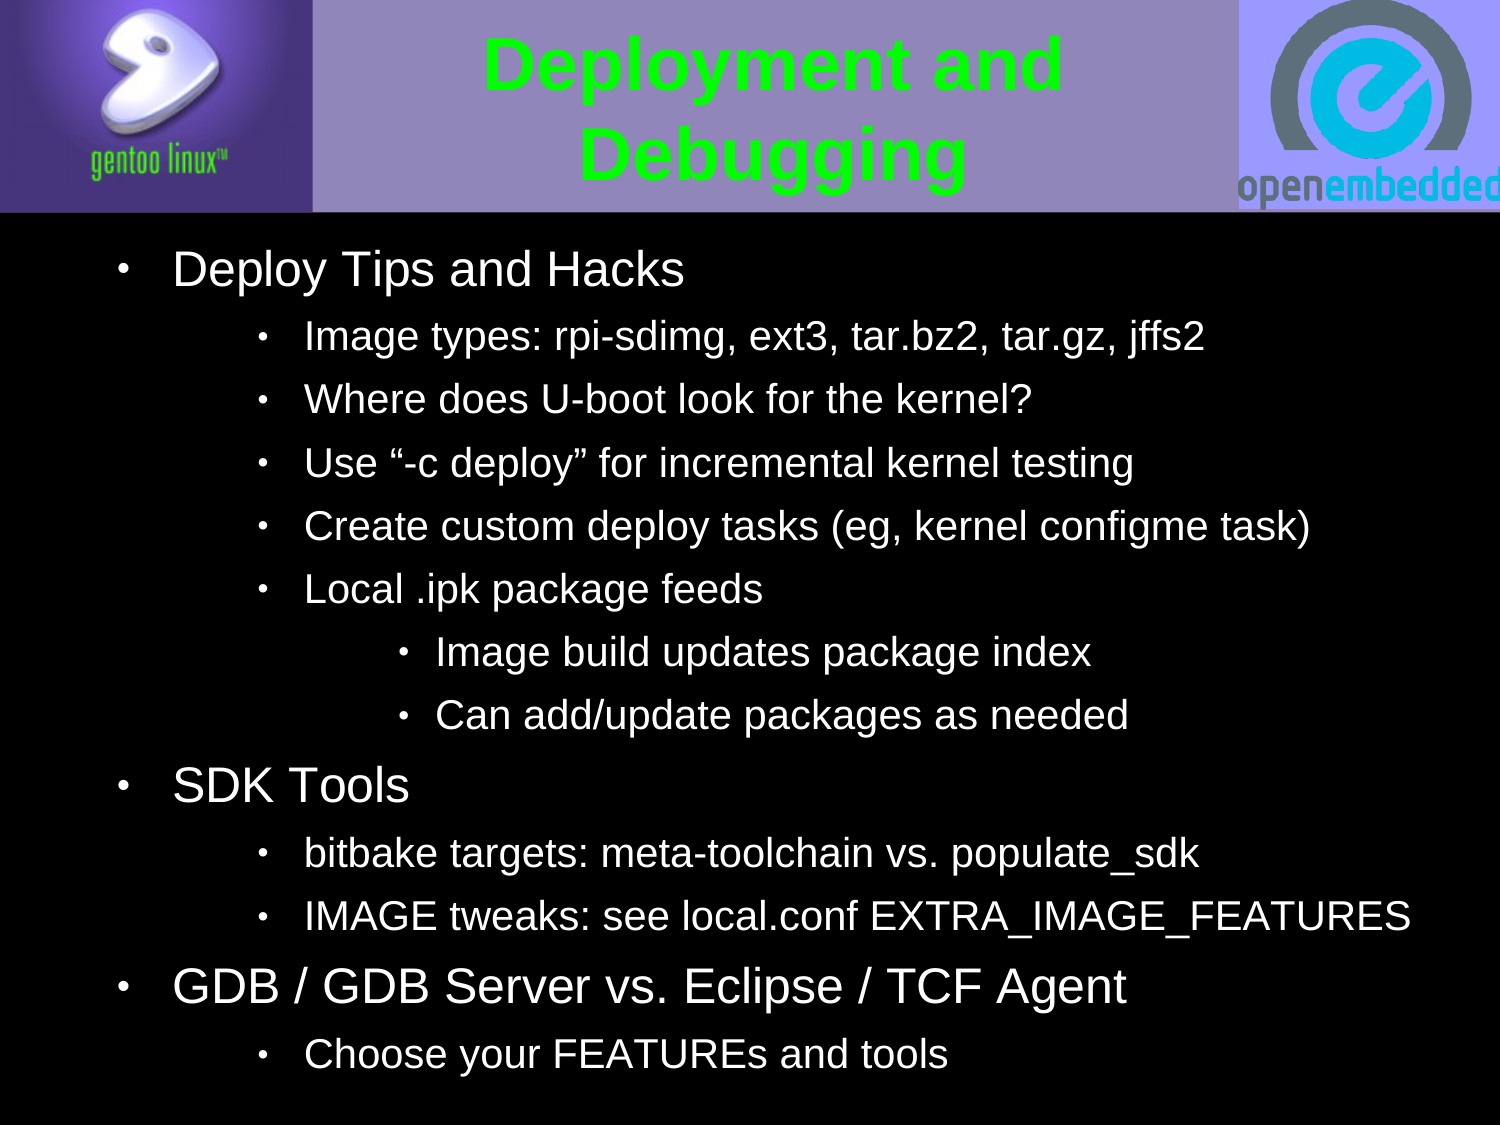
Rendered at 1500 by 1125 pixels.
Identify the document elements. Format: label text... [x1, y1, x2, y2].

picture [0, 0, 302, 184]
list Deploy Tips and Hacks Image types: rpi-sdimg, ext3, tar.bz2, tar.gz, jffs2 Where does U-boot look for the kernel? Use “-c deploy” for incremental kernel testing Create custom deploy tasks (eg, kernel configme task) Local .ipk package feeds Image build updates package index Can add/update packages as needed SDK Tools bitbake targets: meta-toolchain vs. populate_sdk IMAGE tweaks: see local.conf EXTRA_IMAGE_FEATURES GDB / GDB Server vs. Eclipse / TCF Agent Choose your FEATUREs and tools [60, 238, 1441, 1102]
title Deployment and Debugging [319, 12, 1230, 201]
picture [1238, 0, 1500, 210]
